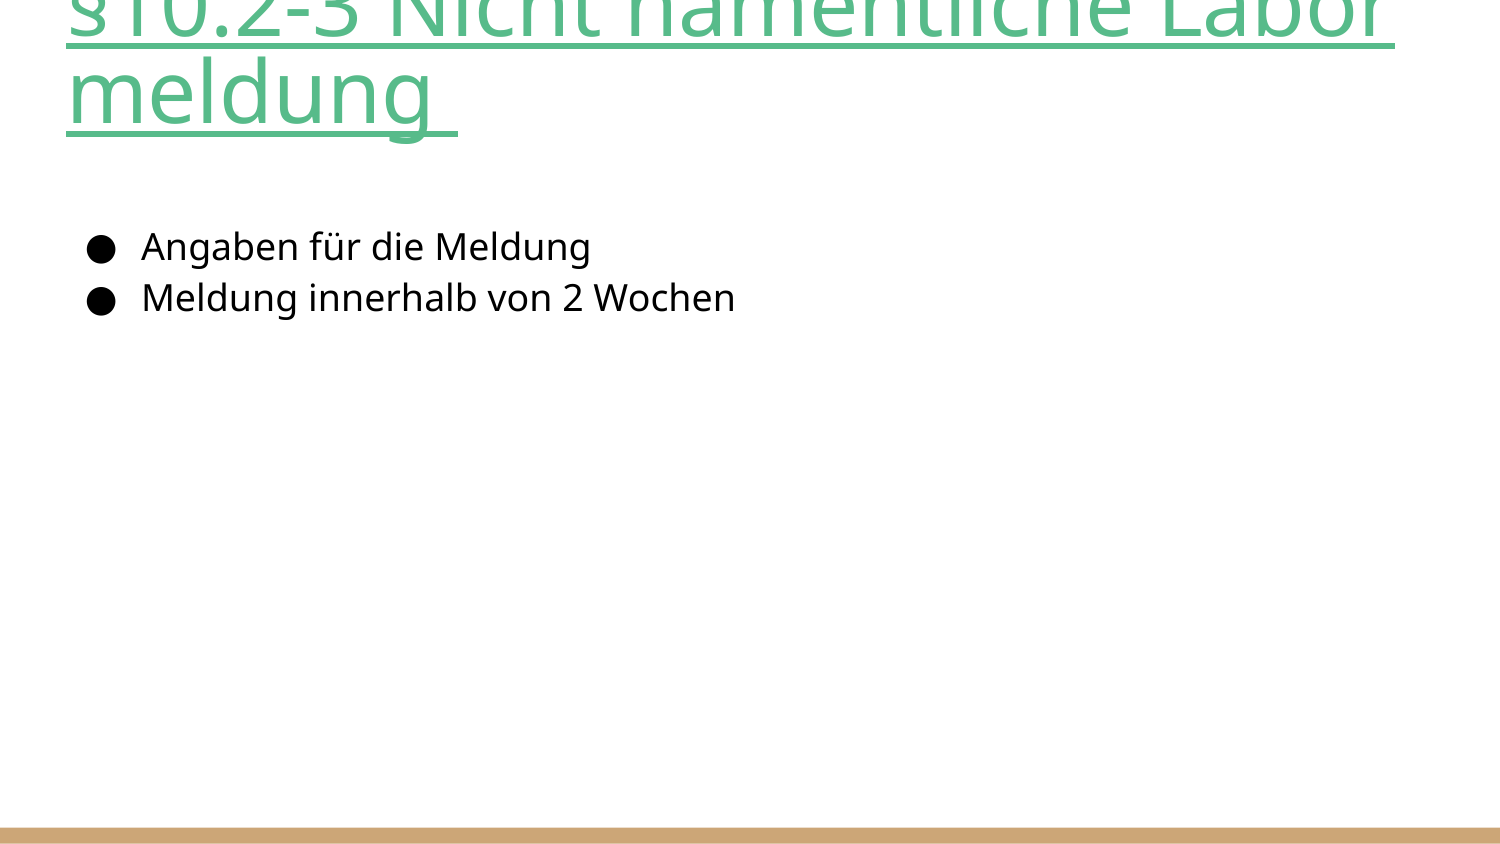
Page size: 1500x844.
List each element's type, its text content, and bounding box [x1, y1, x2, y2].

title §10.2-3 Nicht namentliche Labormeldung [51, 51, 1449, 189]
list Angaben für die Meldung Meldung innerhalb von 2 Wochen [51, 200, 1449, 752]
